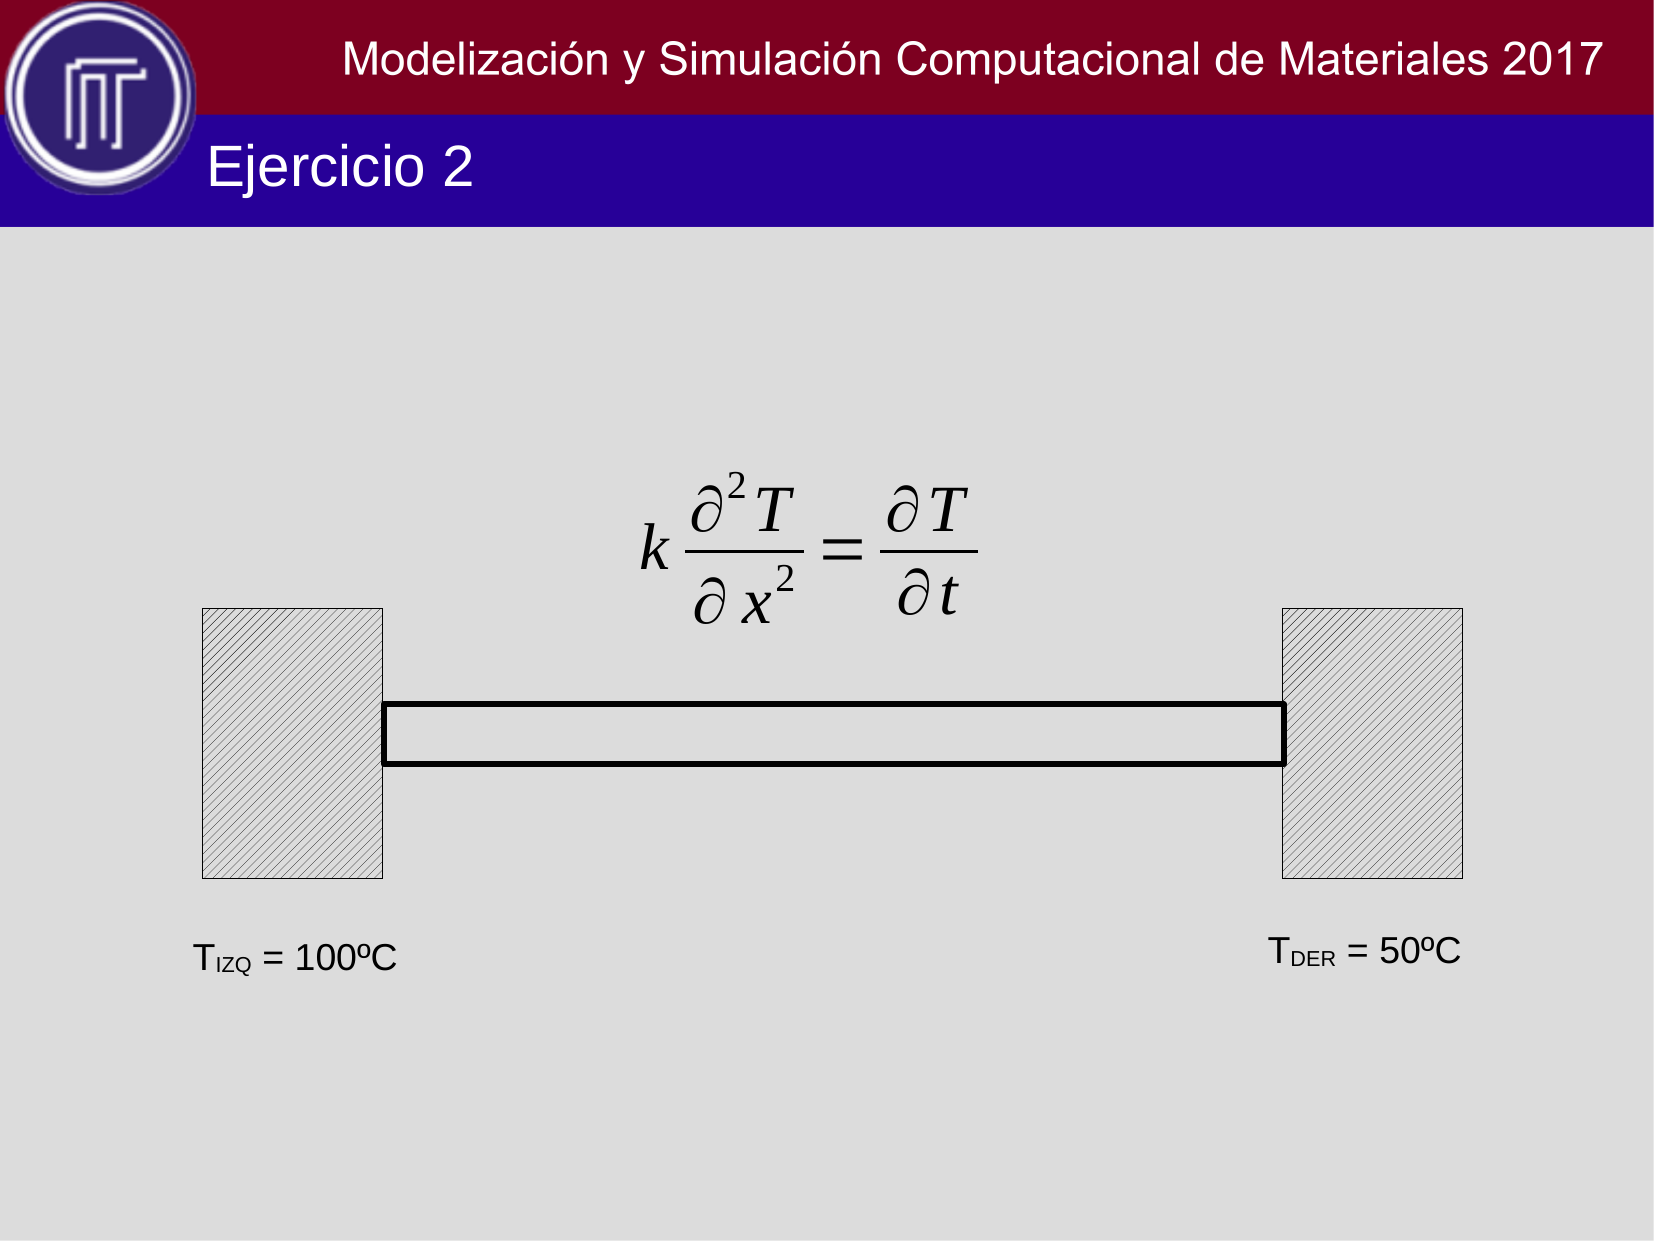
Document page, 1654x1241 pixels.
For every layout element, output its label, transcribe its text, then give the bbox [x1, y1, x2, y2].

text_box [202, 608, 383, 879]
picture [0, 0, 1654, 1241]
text_box Ejercicio 2 [191, 126, 1392, 207]
text_box TDER = 50ºC [1252, 922, 1477, 992]
chart [630, 463, 987, 639]
text_box [1282, 608, 1463, 879]
text_box TIZQ = 100ºC [177, 928, 414, 999]
